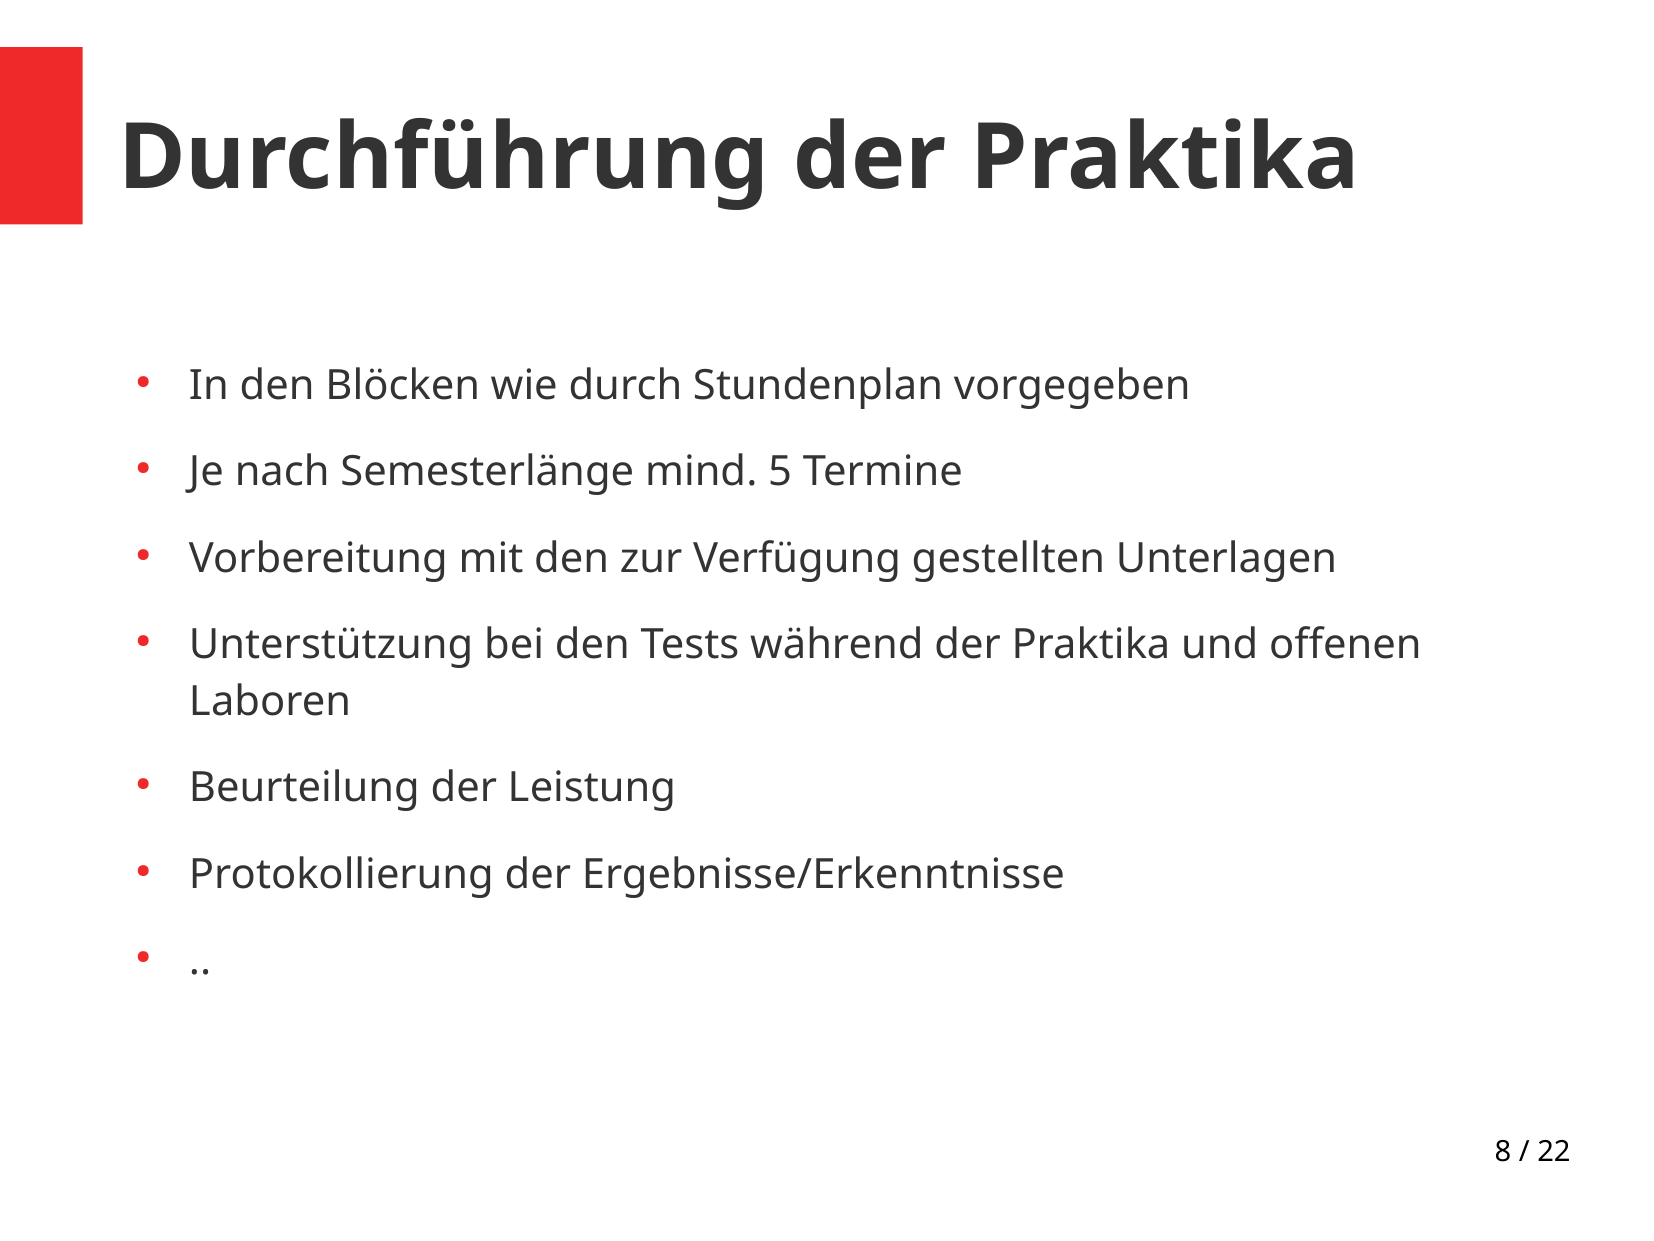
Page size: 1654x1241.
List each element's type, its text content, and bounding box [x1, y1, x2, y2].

list In den Blöcken wie durch Stundenplan vorgegeben Je nach Semesterlänge mind. 5 Termine Vorbereitung mit den zur Verfügung gestellten Unterlagen Unterstützung bei den Tests während der Praktika und offenen Laboren Beurteilung der Leistung Protokollierung der Ergebnisse/Erkenntnisse .. [118, 354, 1536, 1074]
title Durchführung der Praktika [118, 49, 1571, 257]
